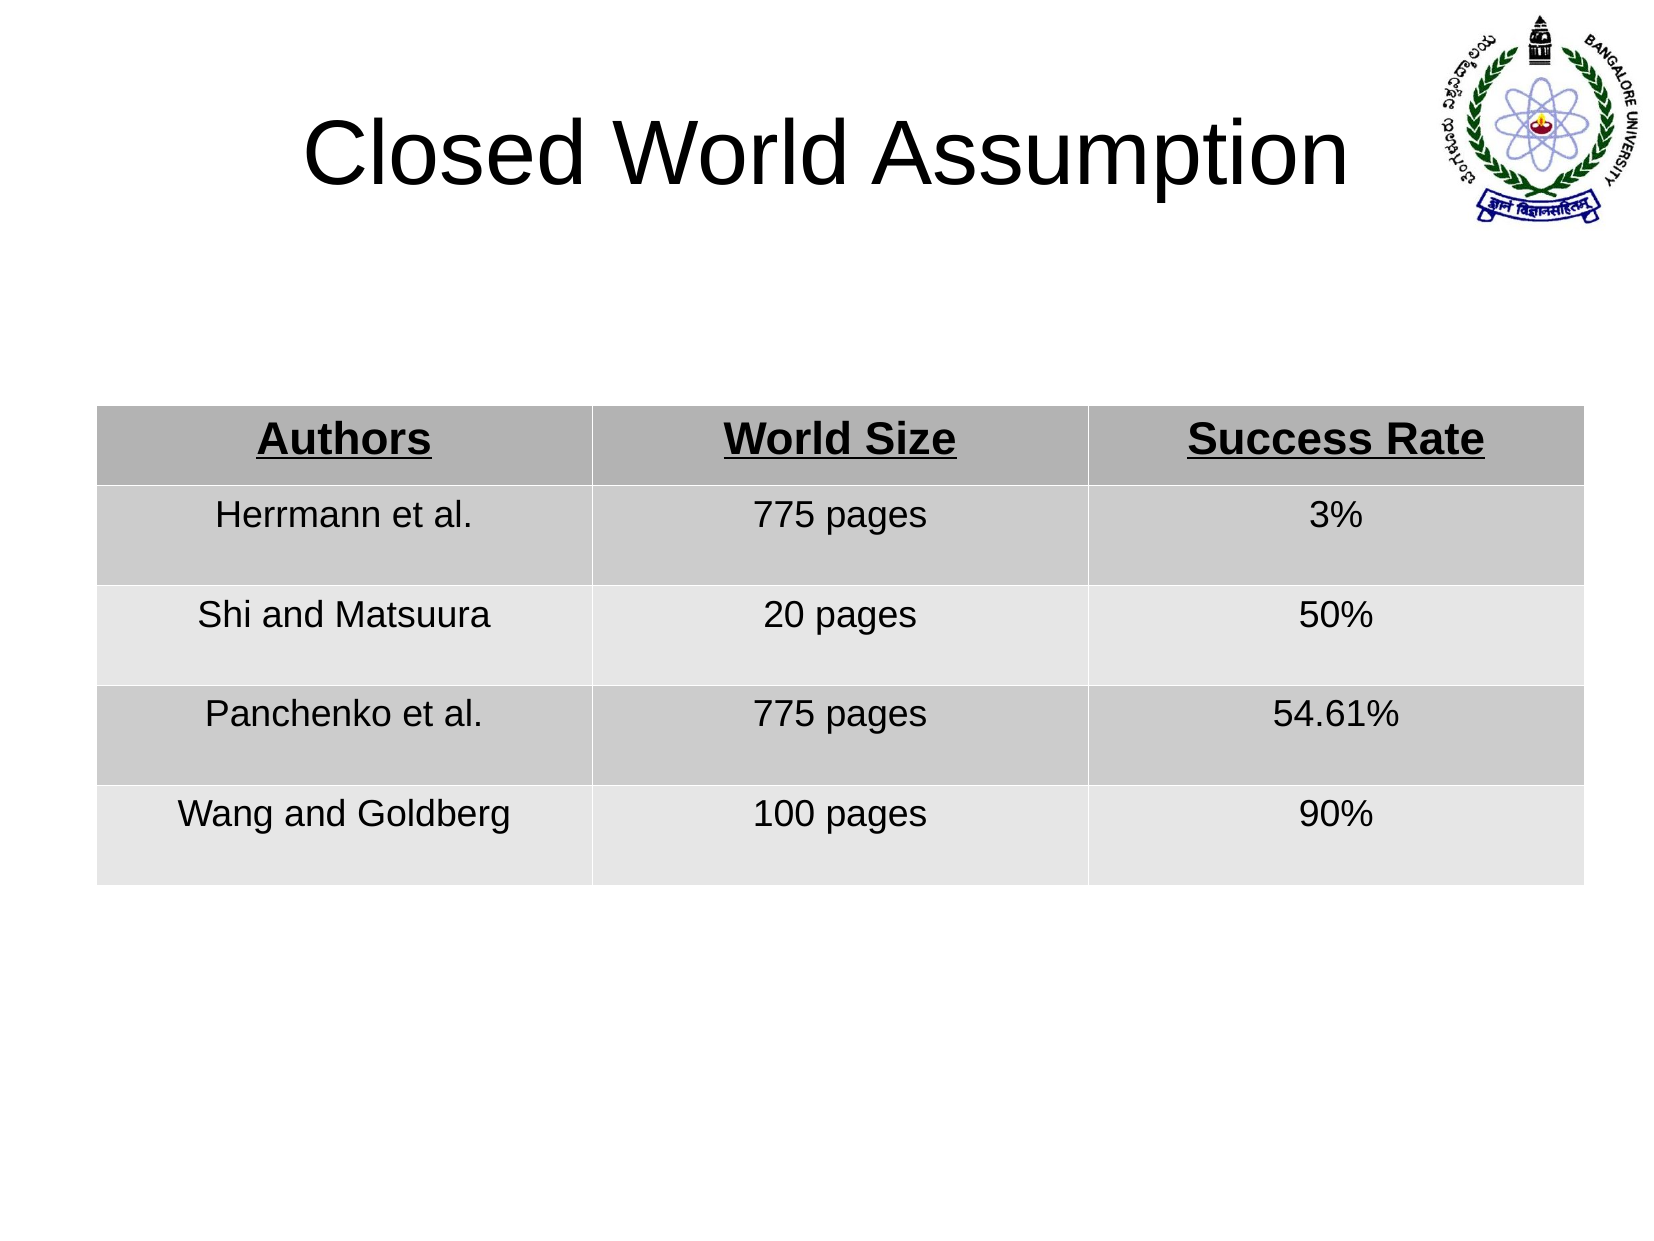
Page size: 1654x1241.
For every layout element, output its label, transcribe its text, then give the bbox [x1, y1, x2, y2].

table_header World Size [593, 406, 1088, 485]
title Closed World Assumption [82, 49, 1571, 257]
picture [1425, 5, 1654, 231]
table_cell 100 pages [593, 786, 1088, 885]
table_cell Wang and Goldberg [97, 786, 592, 885]
table_header Authors [97, 406, 592, 485]
table_cell 3% [1089, 486, 1584, 585]
table_cell 775 pages [593, 486, 1088, 585]
table_cell Panchenko et al. [97, 686, 592, 785]
table_cell Shi and Matsuura [97, 586, 592, 685]
table_cell 50% [1089, 586, 1584, 685]
table_cell Herrmann et al. [97, 486, 592, 585]
table_cell 90% [1089, 786, 1584, 885]
table_header Success Rate [1089, 406, 1584, 485]
table_cell 775 pages [593, 686, 1088, 785]
table_cell 54.61% [1089, 686, 1584, 785]
table_cell 20 pages [593, 586, 1088, 685]
